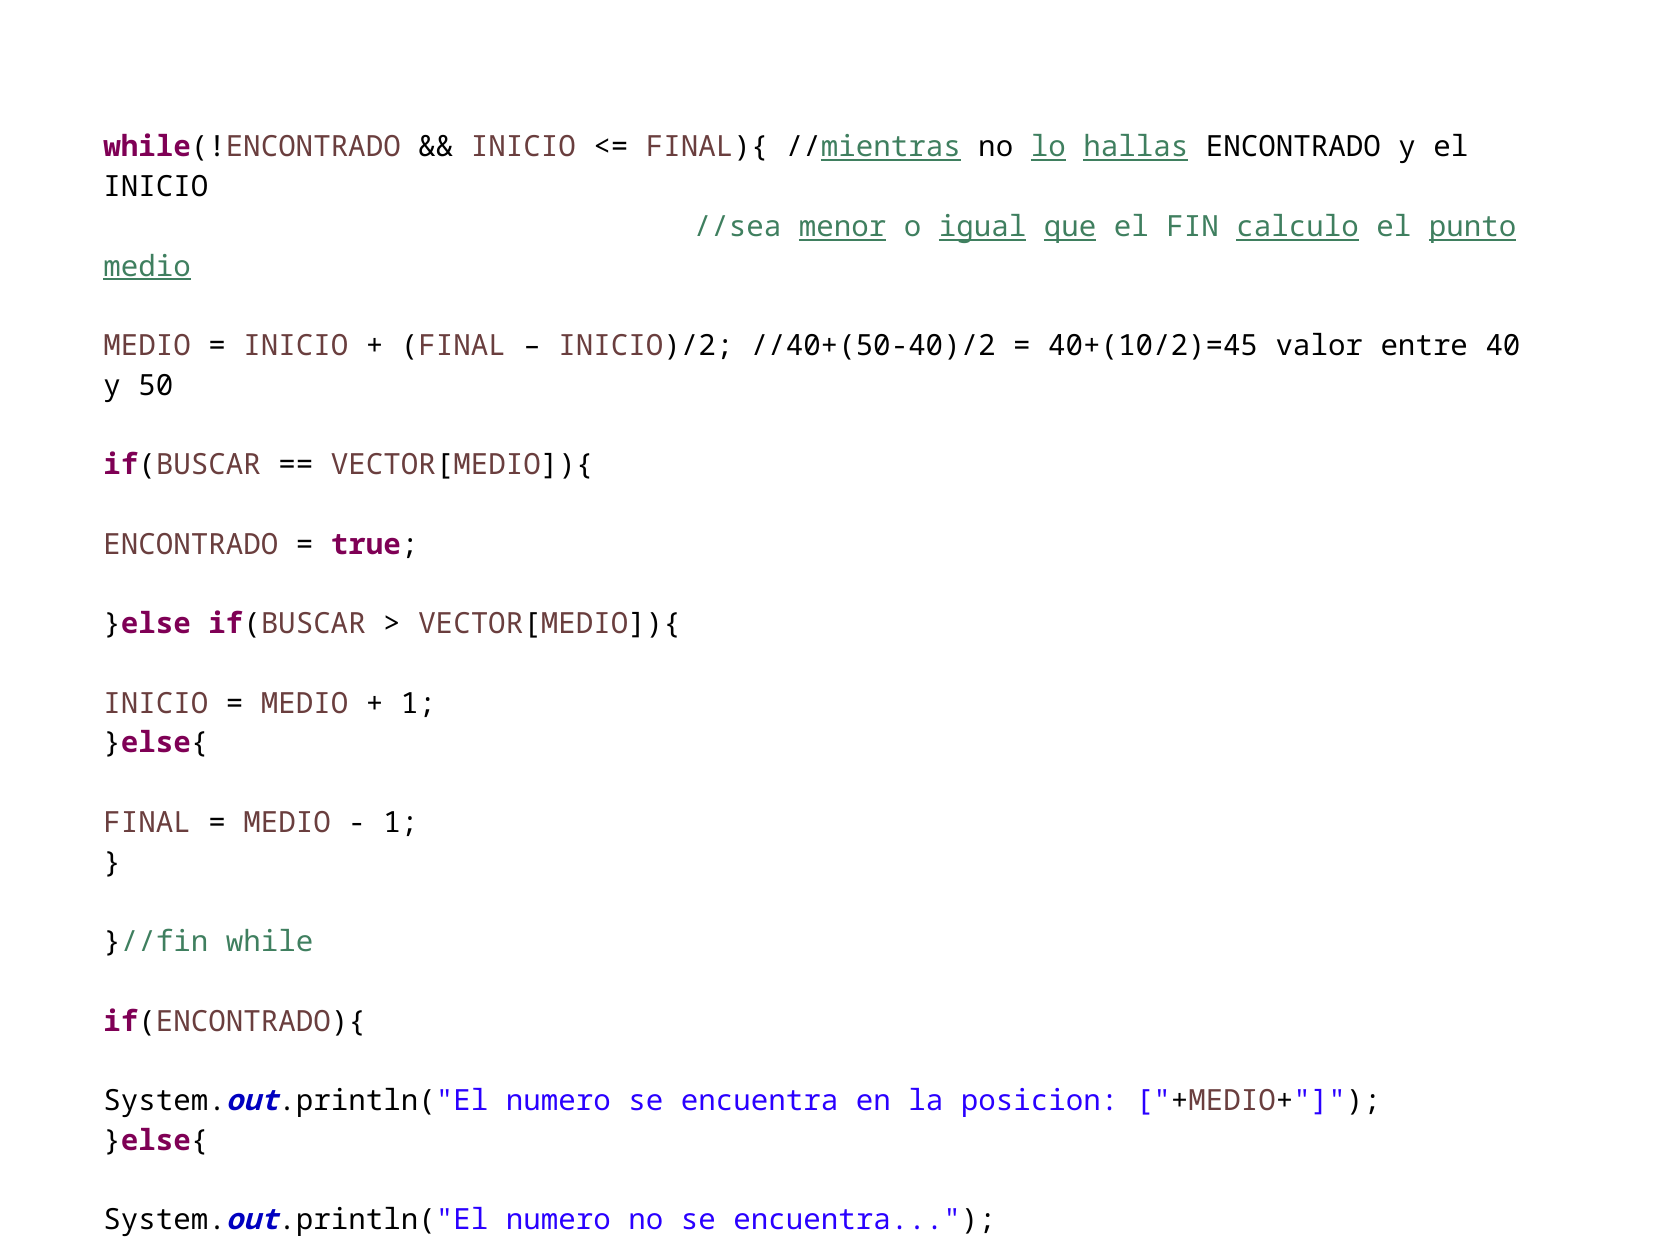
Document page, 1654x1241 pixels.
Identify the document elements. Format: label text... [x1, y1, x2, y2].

text_box while(!ENCONTRADO && INICIO <= FINAL){ //mientras no lo hallas ENCONTRADO y el INICIO //sea menor o igual que el FIN calculo el punto medio MEDIO = INICIO + (FINAL – INICIO)/2; //40+(50-40)/2 = 40+(10/2)=45 valor entre 40 y 50 if(BUSCAR == VECTOR[MEDIO]){ ENCONTRADO = true; }else if(BUSCAR > VECTOR[MEDIO]){ INICIO = MEDIO + 1; }else{ FINAL = MEDIO - 1; } }//fin while if(ENCONTRADO){ System.out.println("El numero se encuentra en la posicion: ["+MEDIO+"]"); }else{ System.out.println("El numero no se encuentra..."); } } } [88, 118, 1565, 1161]
